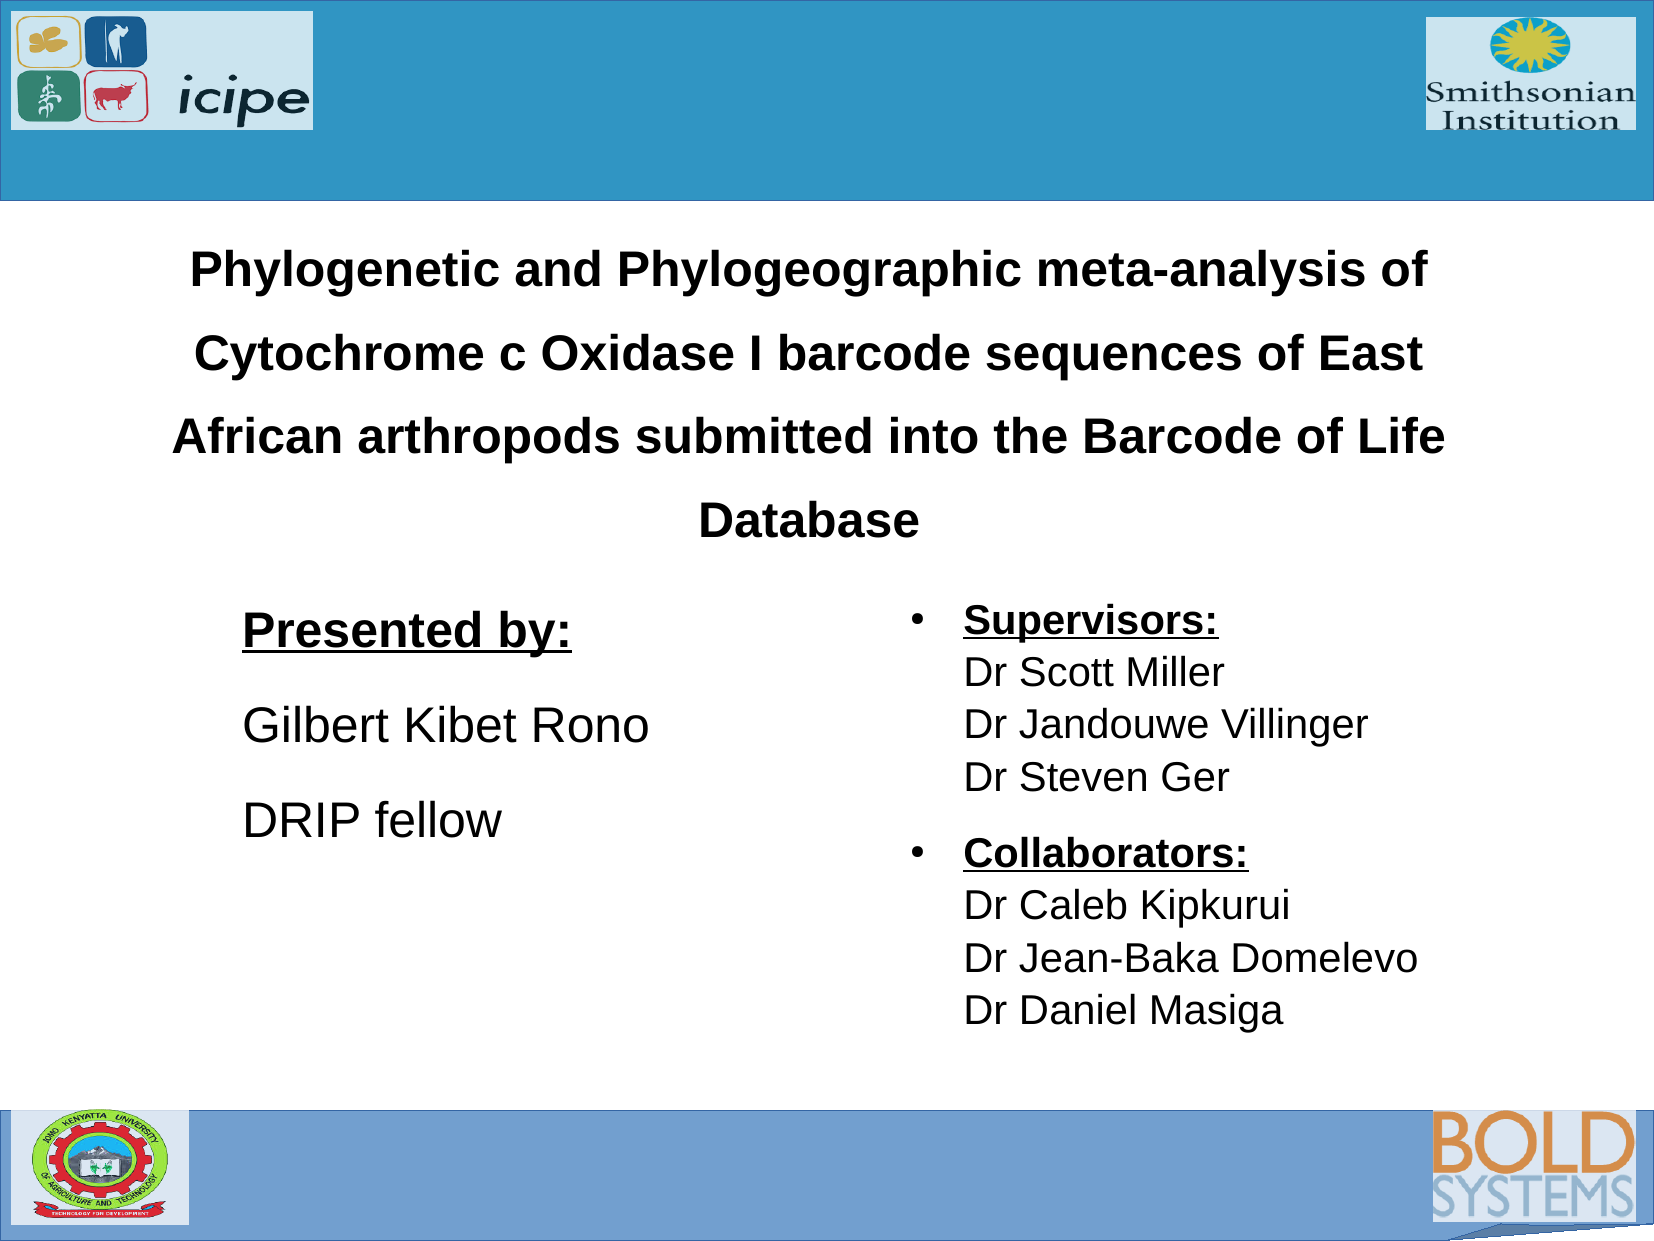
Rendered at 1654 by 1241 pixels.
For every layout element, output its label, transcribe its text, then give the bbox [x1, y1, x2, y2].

list Presented by: Gilbert Kibet Rono DRIP fellow [171, 602, 892, 986]
picture [1426, 17, 1636, 130]
table_cell [11, 1104, 189, 1110]
list Supervisors: Dr Scott Miller Dr Jandouwe Villinger Dr Steven Ger Collaborators: Dr Caleb Kipkurui Dr Jean-Baka Domelevo Dr Daniel Masiga [892, 596, 1619, 1093]
title Phylogenetic and Phylogeographic meta-analysis of Cytochrome c Oxidase I barcode sequences of East African arthropods submitted into the Barcode of Life Database [129, 188, 1489, 573]
picture [11, 11, 313, 130]
